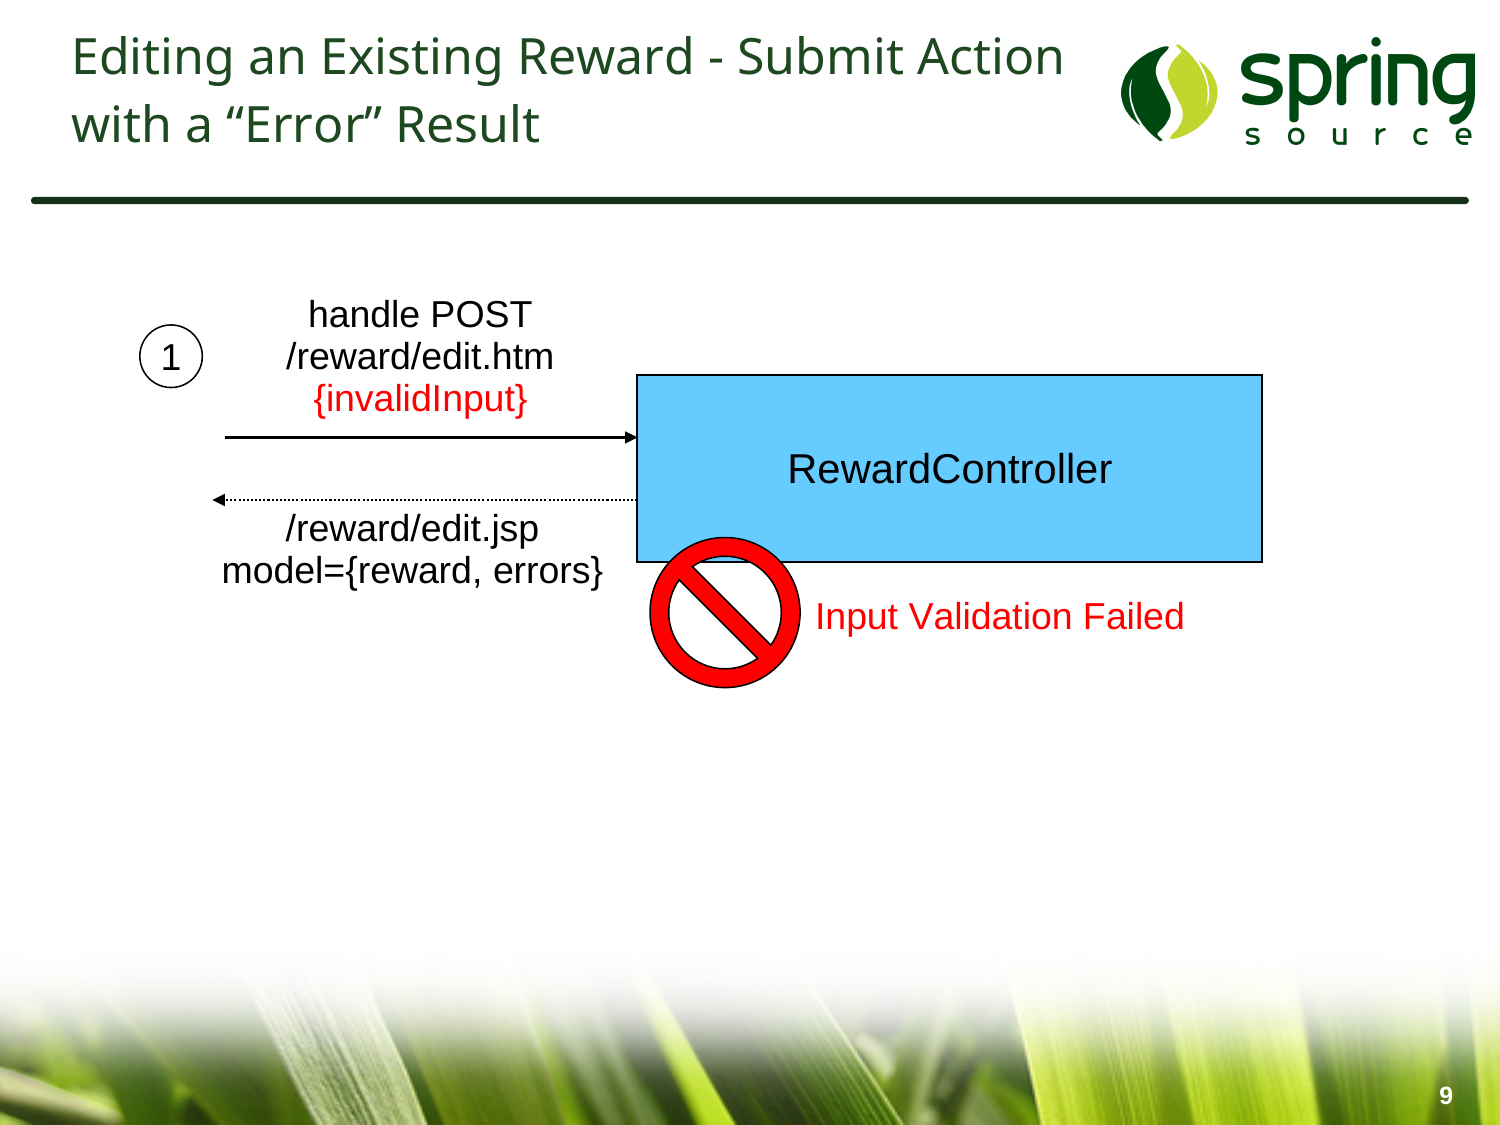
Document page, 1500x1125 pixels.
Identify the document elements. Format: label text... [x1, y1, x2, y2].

picture [1121, 37, 1475, 145]
text_box /reward/edit.jsp model={reward, errors} [187, 499, 638, 600]
picture [0, 944, 1500, 1125]
text_box RewardController [637, 374, 1263, 563]
title Editing an Existing Reward - Submit Action with a “Error” Result [56, 13, 1089, 176]
text_box 1 [139, 328, 203, 387]
text_box handle POST /reward/edit.htm {invalidInput} [212, 285, 629, 428]
text_box Input Validation Failed [787, 587, 1213, 645]
text_box [650, 537, 796, 688]
